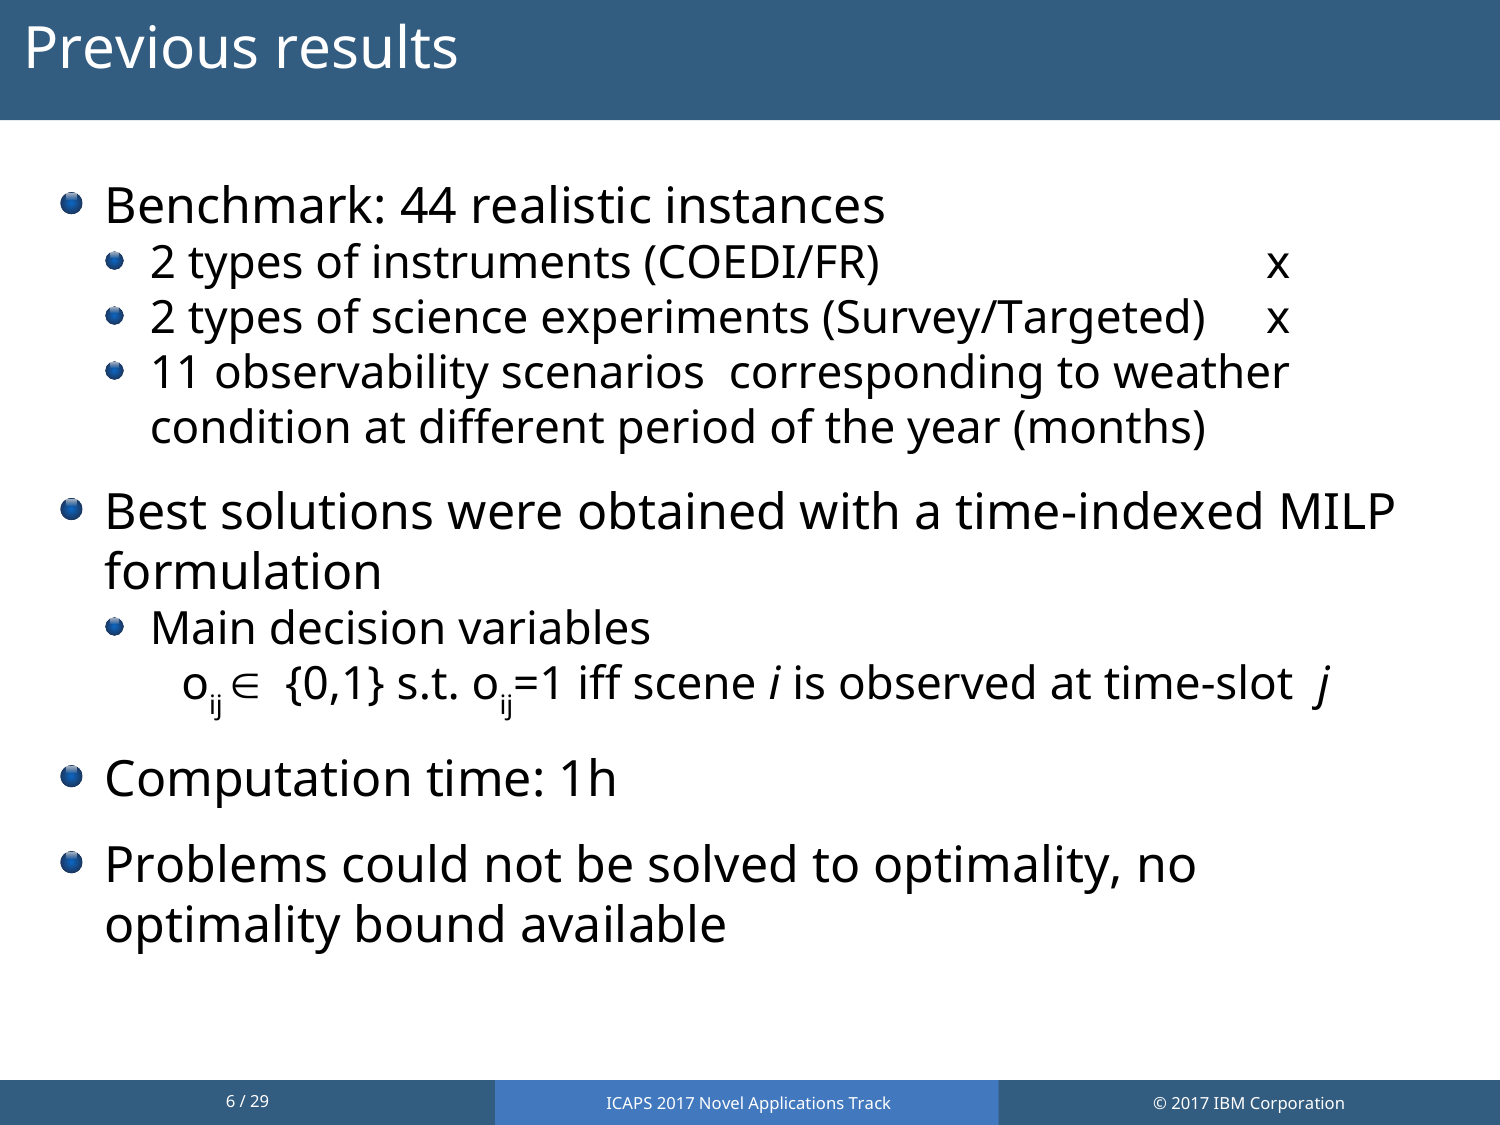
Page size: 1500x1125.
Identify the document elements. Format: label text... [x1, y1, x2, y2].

list Benchmark: 44 realistic instances 2 types of instruments (COEDI/FR) x 2 types of science experiments (Survey/Targeted) x 11 observability scenarios corresponding to weather condition at different period of the year (months) Best solutions were obtained with a time-indexed MILP formulation Main decision variables oij ∈ {0,1} s.t. oij=1 iff scene i is observed at time-slot j Computation time: 1h Problems could not be solved to optimality, no optimality bound available [45, 165, 1441, 1036]
title Previous results [0, 0, 1500, 121]
